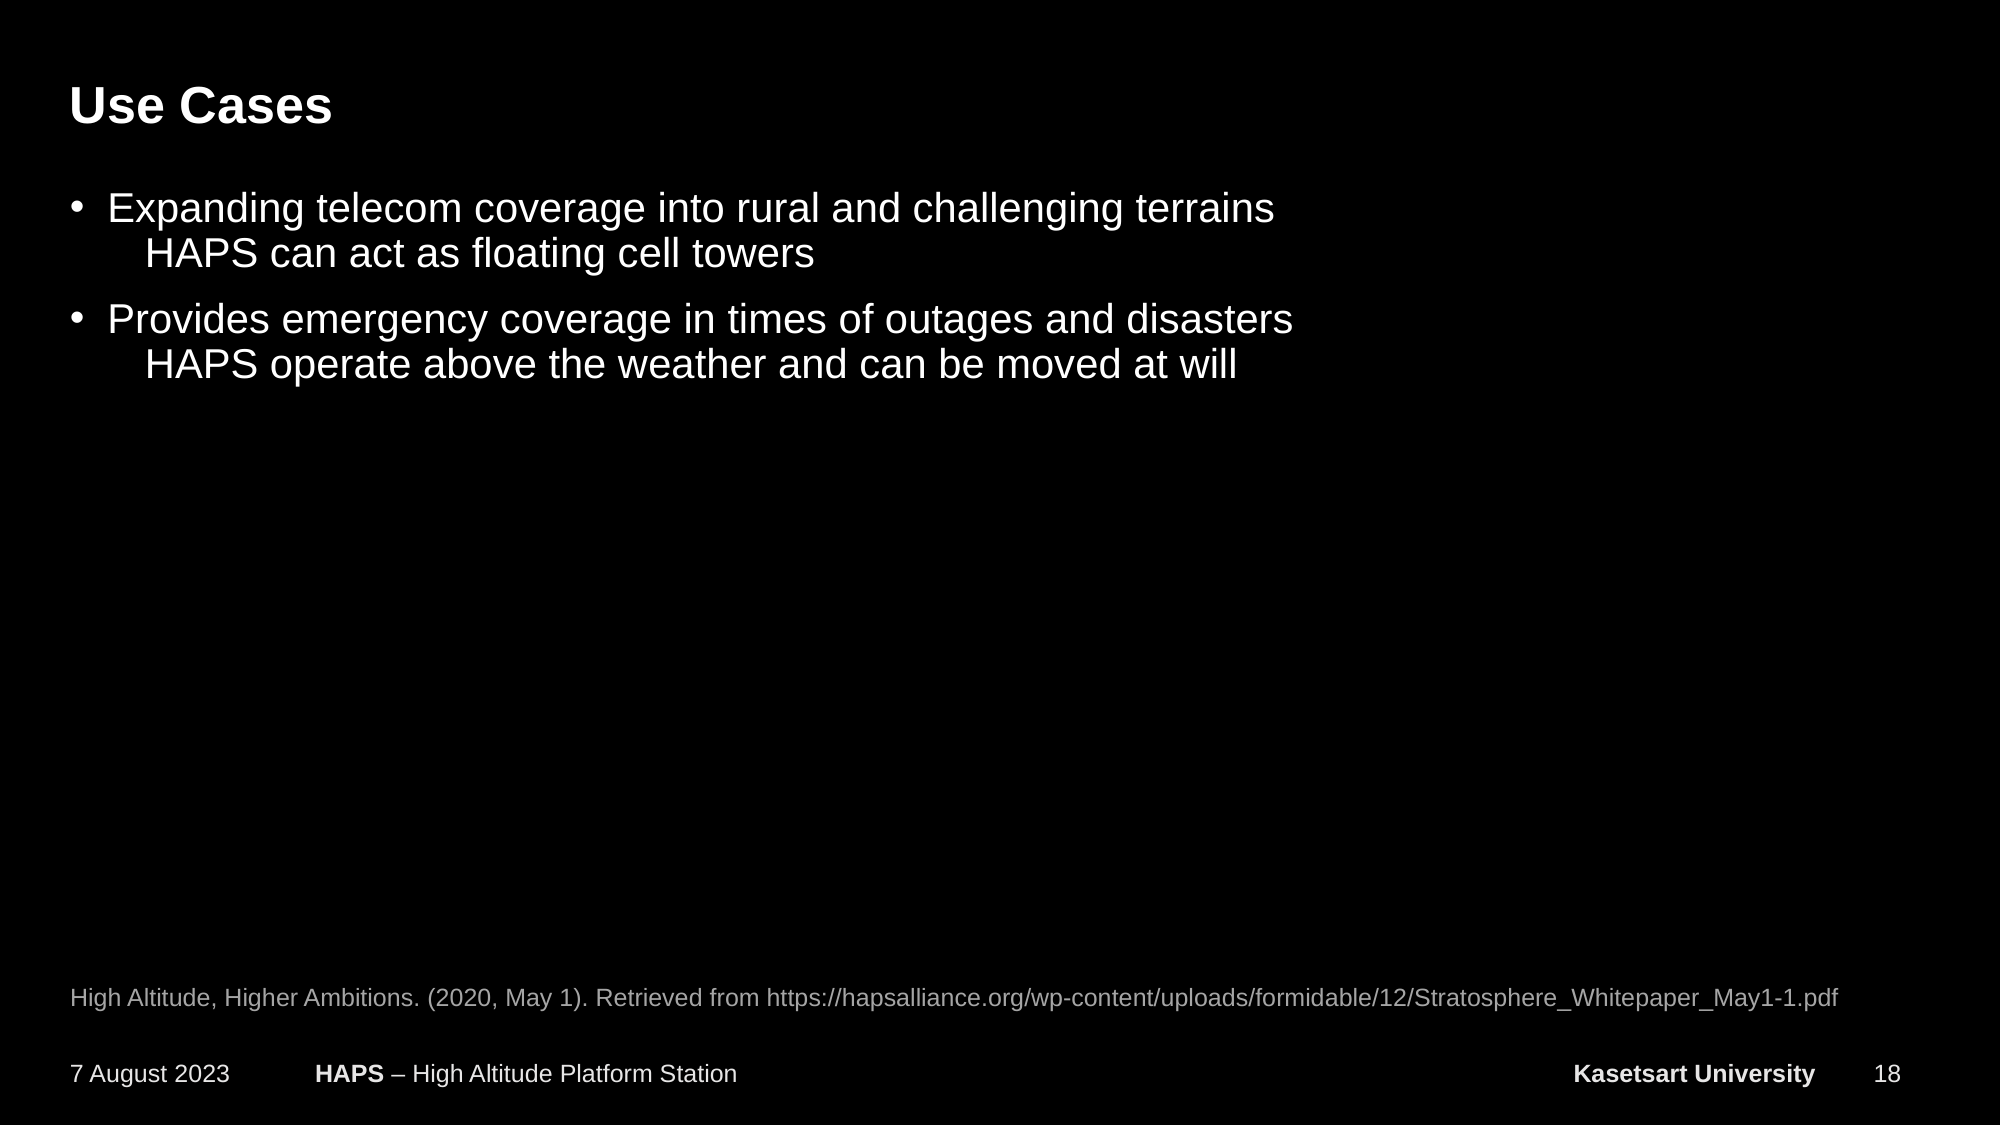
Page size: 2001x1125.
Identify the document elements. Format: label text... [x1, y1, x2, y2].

title Use Cases [55, 59, 1945, 155]
text_box HAPS – High Altitude Platform Station Kasetsart University [272, 1042, 1858, 1103]
text_box 7 August 2023 [55, 1042, 248, 1103]
text_box [1858, 1042, 1945, 1103]
list High Altitude, Higher Ambitions. (2020, May 1). Retrieved from https://hapsalliance.org/wp-content/uploads/formidable/12/Stratosphere_Whitepaper_May1-1.pdf [55, 821, 1945, 1020]
list Expanding telecom coverage into rural and challenging terrains HAPS can act as floating cell towers Provides emergency coverage in times of outages and disasters HAPS operate above the weather and can be moved at will [55, 178, 1945, 799]
